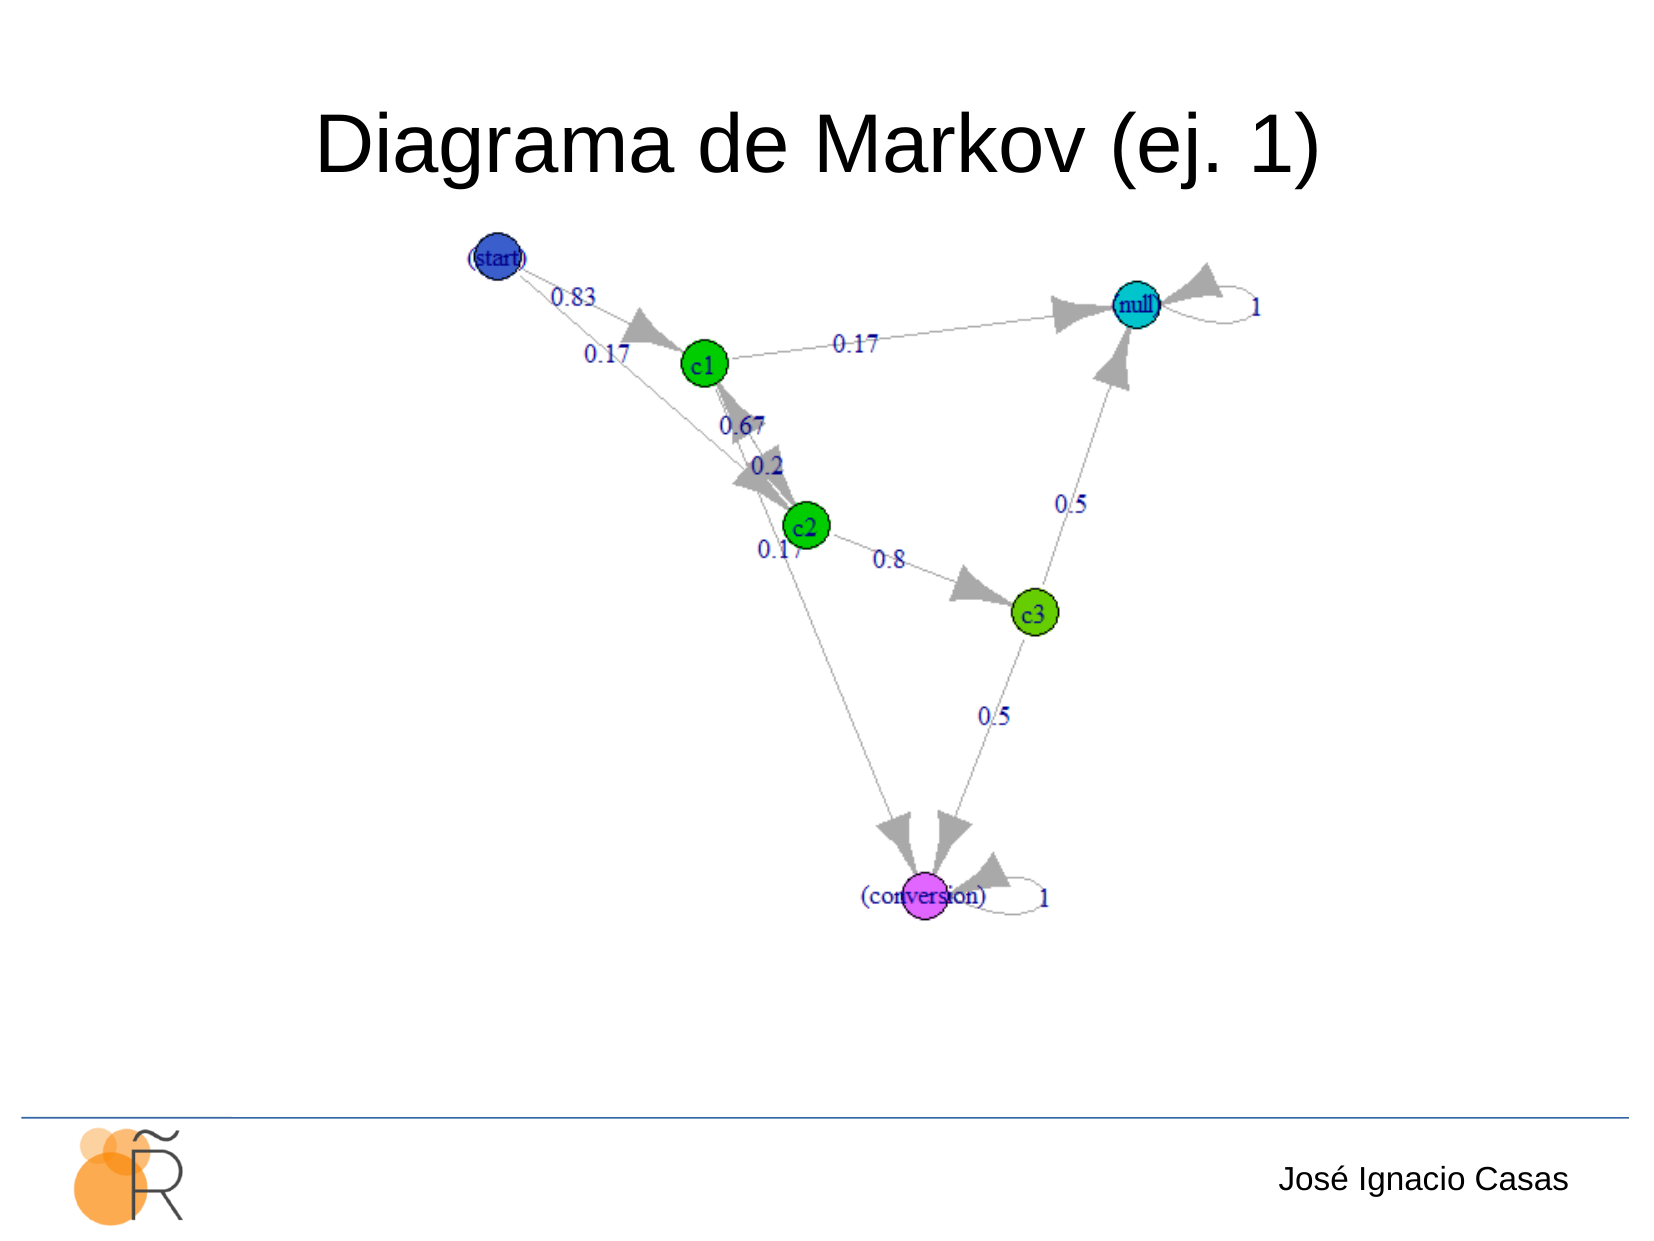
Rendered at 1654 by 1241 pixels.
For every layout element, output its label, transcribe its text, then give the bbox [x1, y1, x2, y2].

picture [59, 1119, 201, 1241]
picture [35, 74, 1537, 1116]
title Diagrama de Markov (ej. 1) [82, 49, 1555, 241]
